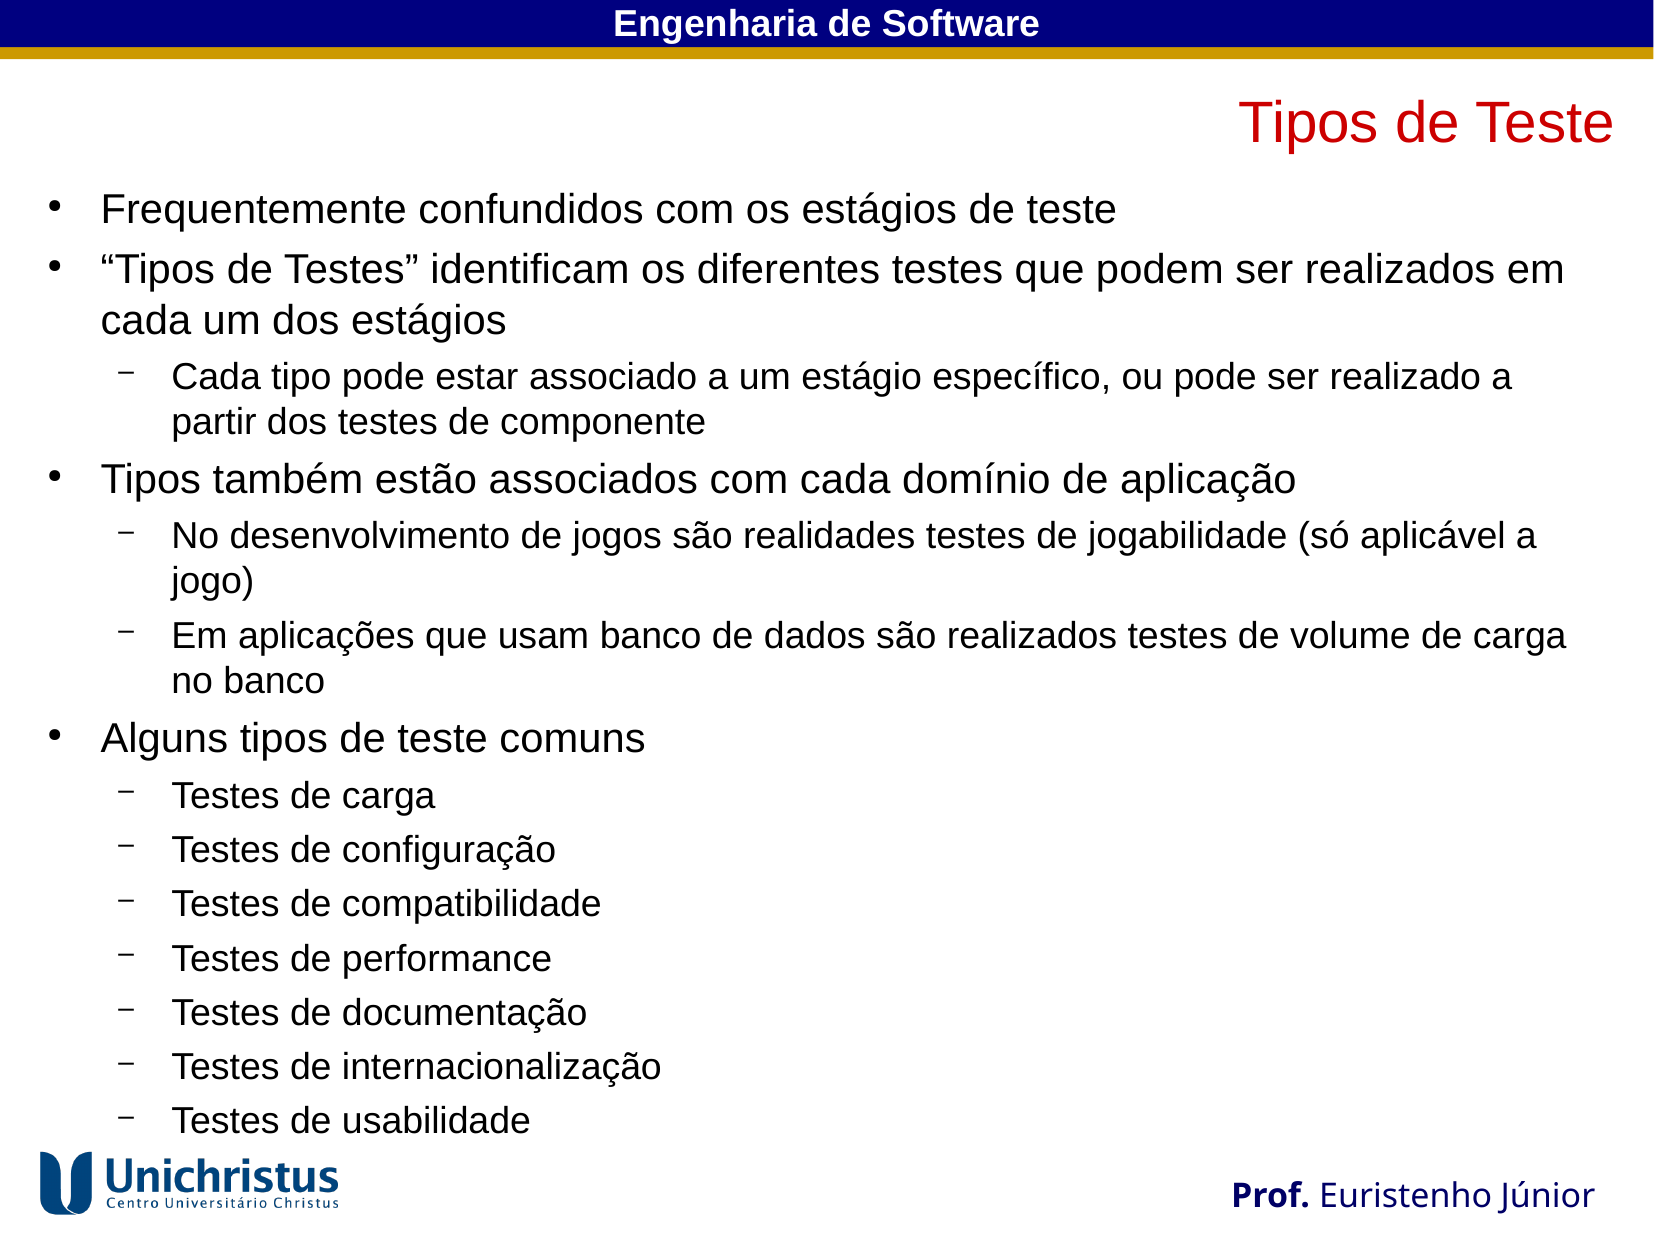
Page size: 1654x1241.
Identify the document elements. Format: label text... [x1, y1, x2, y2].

text_box Tipos de Teste [1223, 82, 1630, 189]
text_box [0, 48, 1654, 60]
text_box Prof. Euristenho Júnior [1583, 1163, 1654, 1224]
text_box Engenharia de Software [0, 0, 1654, 48]
list Frequentemente confundidos com os estágios de teste “Tipos de Testes” identificam os diferentes testes que podem ser realizados em cada um dos estágios Cada tipo pode estar associado a um estágio específico, ou pode ser realizado a partir dos testes de componente Tipos também estão associados com cada domínio de aplicação No desenvolvimento de jogos são realidades testes de jogabilidade (só aplicável a jogo) Em aplicações que usam banco de dados são realizados testes de volume de carga no banco Alguns tipos de teste comuns Testes de carga Testes de configuração Testes de compatibilidade Testes de performance Testes de documentação Testes de internacionalização Testes de usabilidade [14, 174, 1583, 1241]
